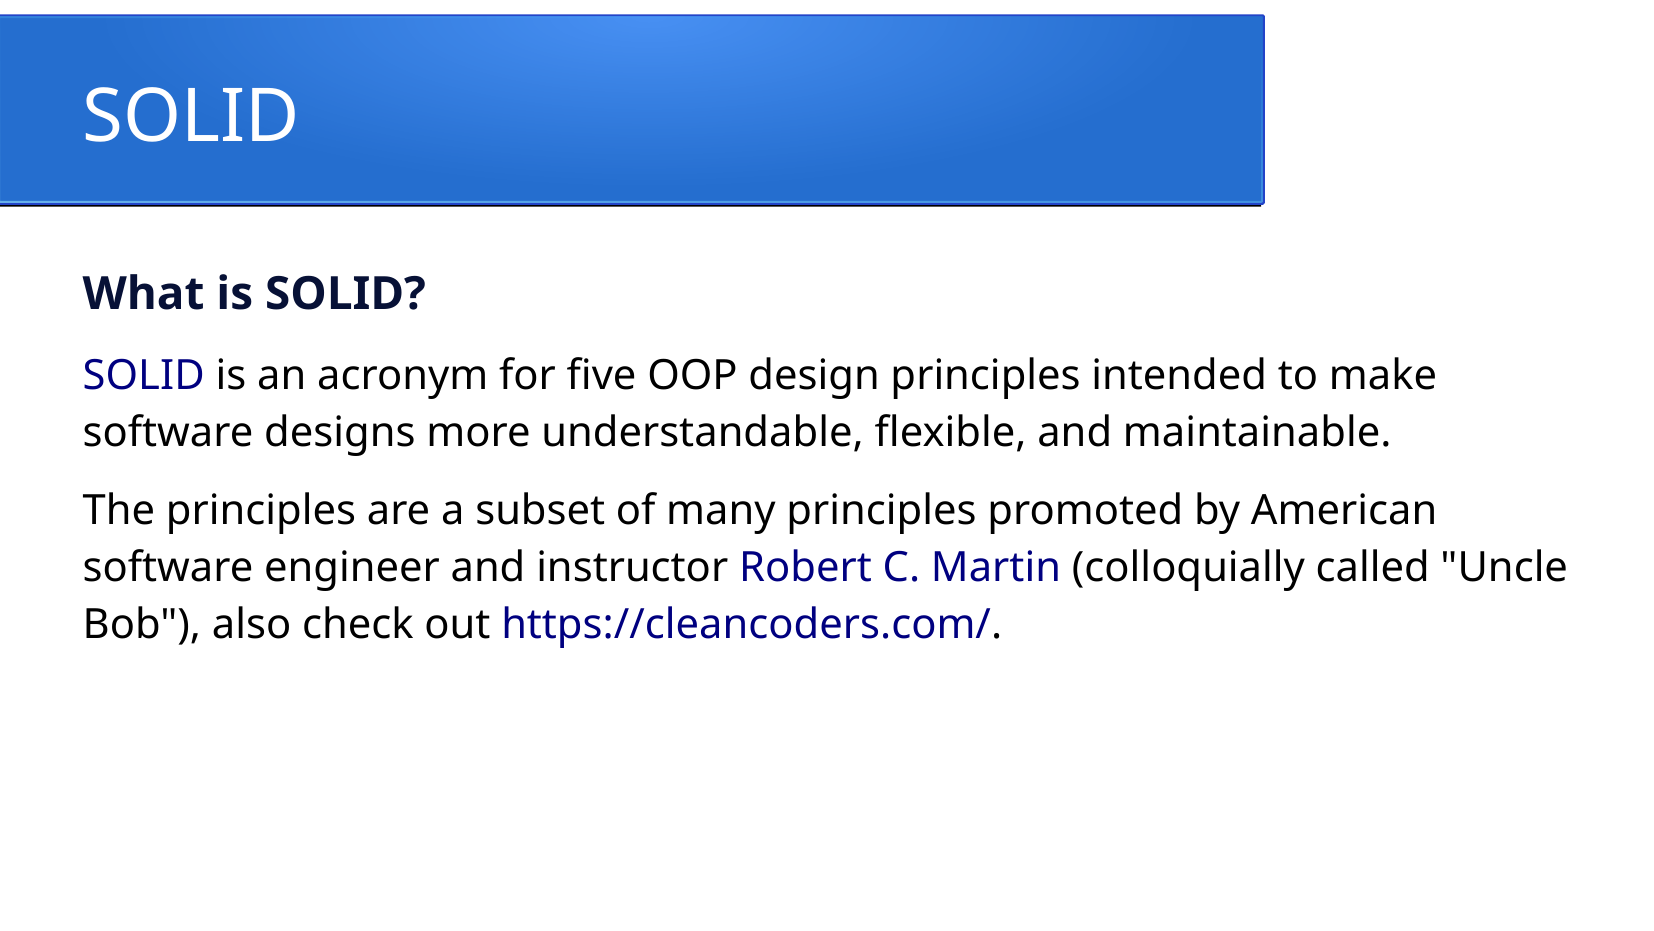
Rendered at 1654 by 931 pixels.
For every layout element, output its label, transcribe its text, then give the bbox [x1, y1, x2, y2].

subtitle What is SOLID? SOLID is an acronym for five OOP design principles intended to make software designs more understandable, flexible, and maintainable. The principles are a subset of many principles promoted by American software engineer and instructor Robert C. Martin (colloquially called "Uncle Bob"), also check out https://cleancoders.com/. [82, 225, 1571, 765]
title SOLID [82, 35, 1235, 189]
